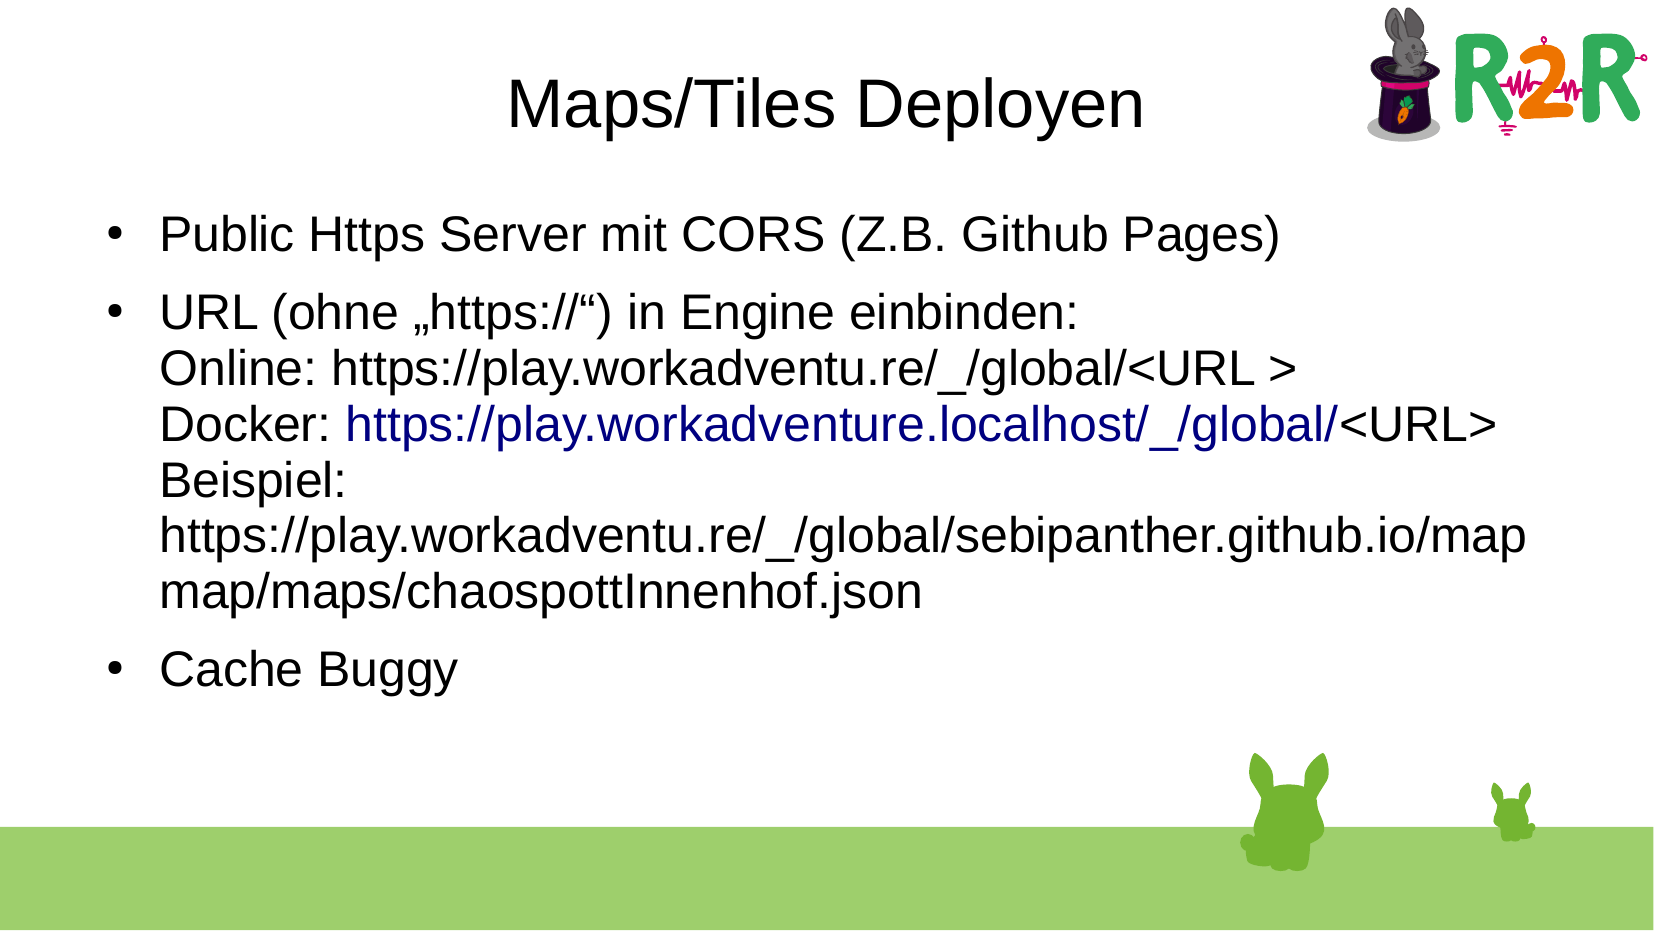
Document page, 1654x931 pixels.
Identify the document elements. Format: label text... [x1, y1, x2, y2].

title Maps/Tiles Deployen [88, 29, 1565, 178]
picture [1358, 0, 1654, 148]
list Public Https Server mit CORS (Z.B. Github Pages) URL (ohne „https://“) in Engine einbinden: Online: https://play.workadventu.re/_/global/<URL > Docker: https://play.workadventure.localhost/_/global/<URL> Beispiel: https://play.workadventu.re/_/global/sebipanther.github.io/mapmap/maps/chaospottInnenhof.json Cache Buggy [88, 206, 1565, 768]
